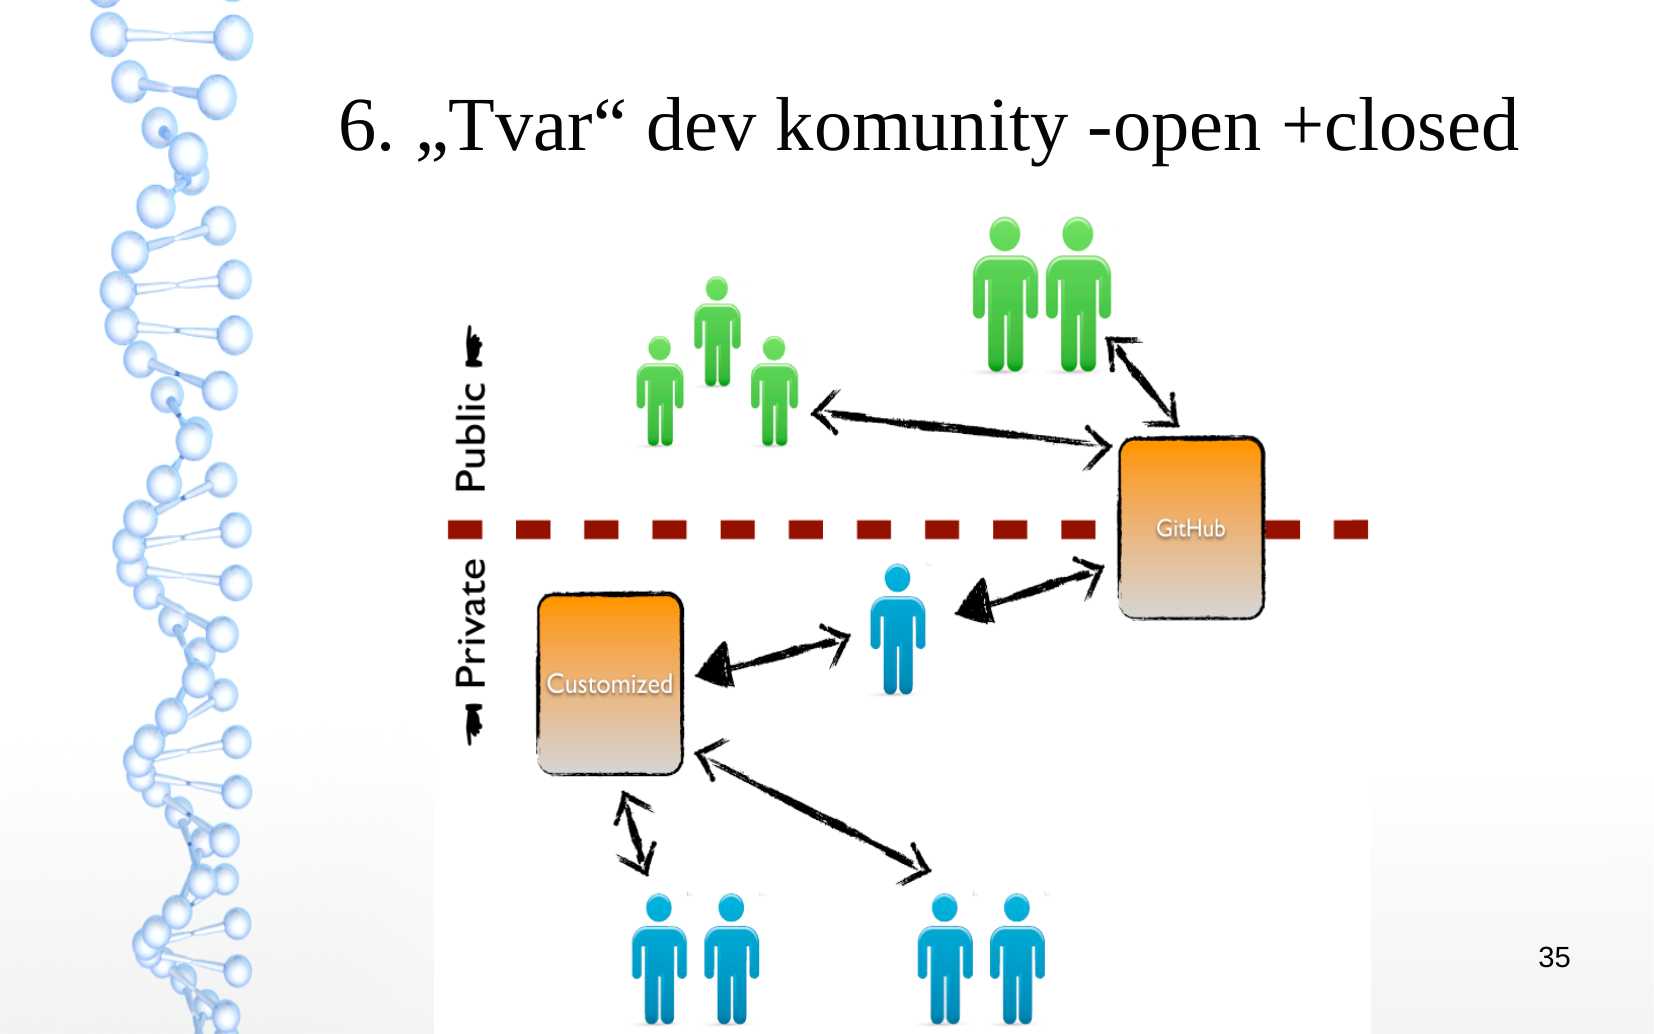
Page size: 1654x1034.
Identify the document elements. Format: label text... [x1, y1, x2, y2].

picture [0, 0, 1654, 1034]
title 6. „Tvar“ dev komunity -open +closed [265, 39, 1595, 210]
